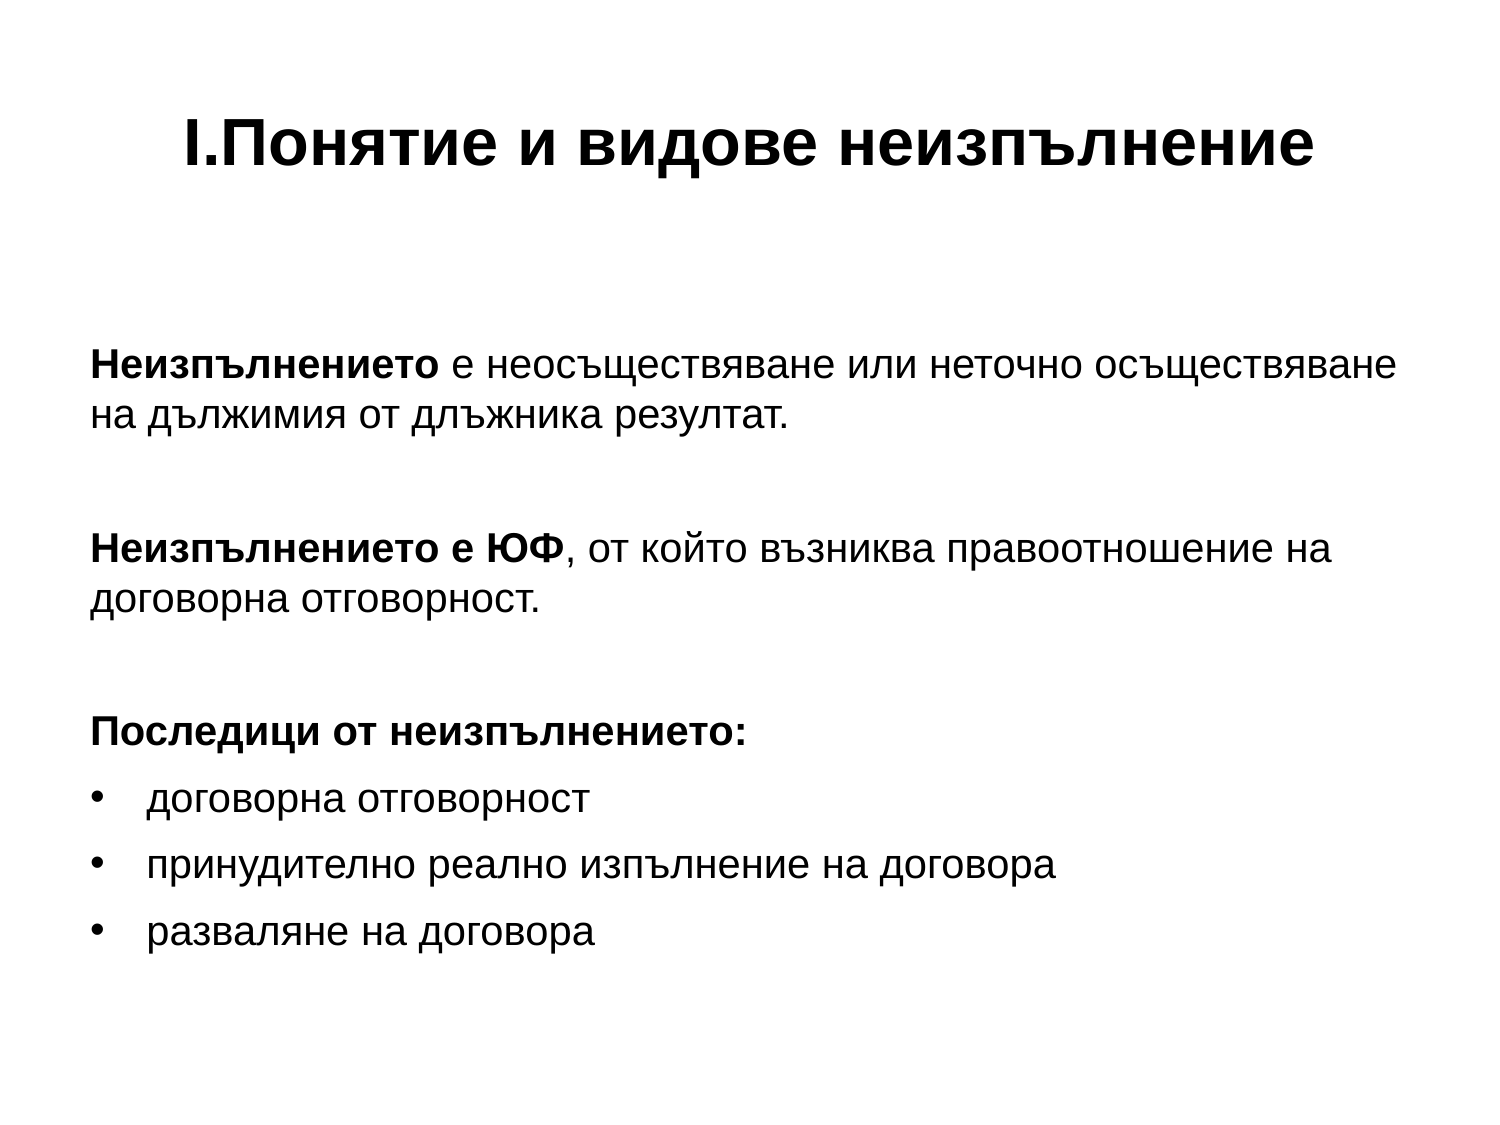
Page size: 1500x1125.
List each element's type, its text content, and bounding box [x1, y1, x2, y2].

title I.Понятие и видове неизпълнение [75, 45, 1426, 233]
list Неизпълнението е неосъществяване или неточно осъществяване на дължимия от длъжника резултат. Неизпълнението е ЮФ, от който възниква правоотношение на договорна отговорност. Последици от неизпълнението: договорна отговорност принудително реално изпълнение на договора разваляне на договора [75, 262, 1426, 1005]
